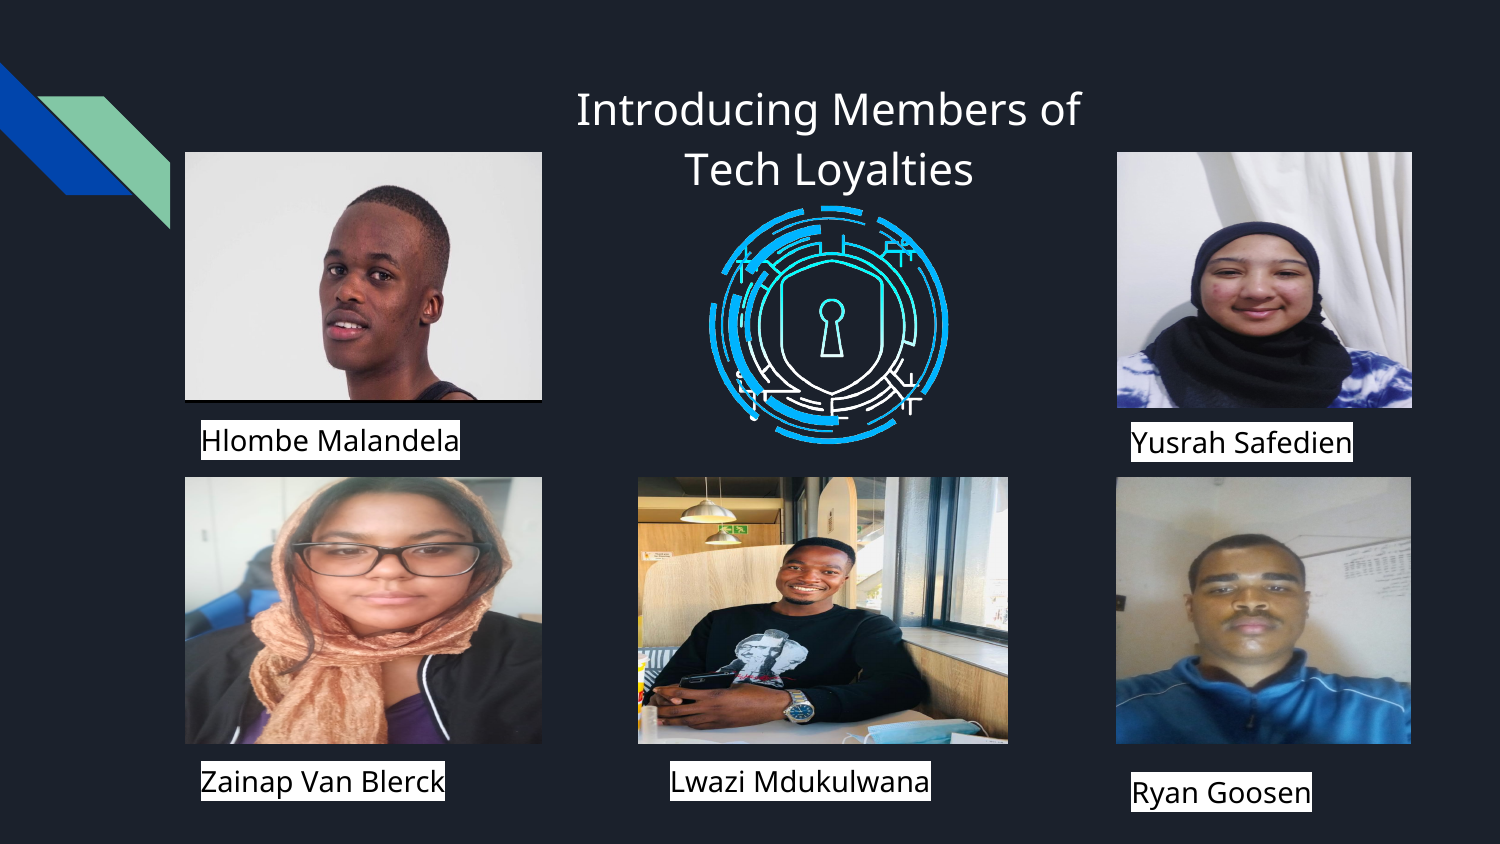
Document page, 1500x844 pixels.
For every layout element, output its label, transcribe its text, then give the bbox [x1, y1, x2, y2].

picture [1117, 152, 1412, 408]
text_box Zainap Van Blerck [185, 748, 508, 814]
text_box Lwazi Mdukulwana [654, 748, 1057, 814]
picture [1116, 477, 1411, 744]
picture [185, 152, 542, 403]
picture [638, 477, 1008, 744]
picture [699, 200, 959, 460]
text_box Yusrah Safedien [1116, 409, 1500, 476]
picture [185, 477, 542, 744]
title Introducing Members of Tech Loyalties [541, 63, 1118, 214]
text_box Ryan Goosen [1116, 758, 1500, 825]
text_box Hlombe Malandela [185, 407, 587, 473]
